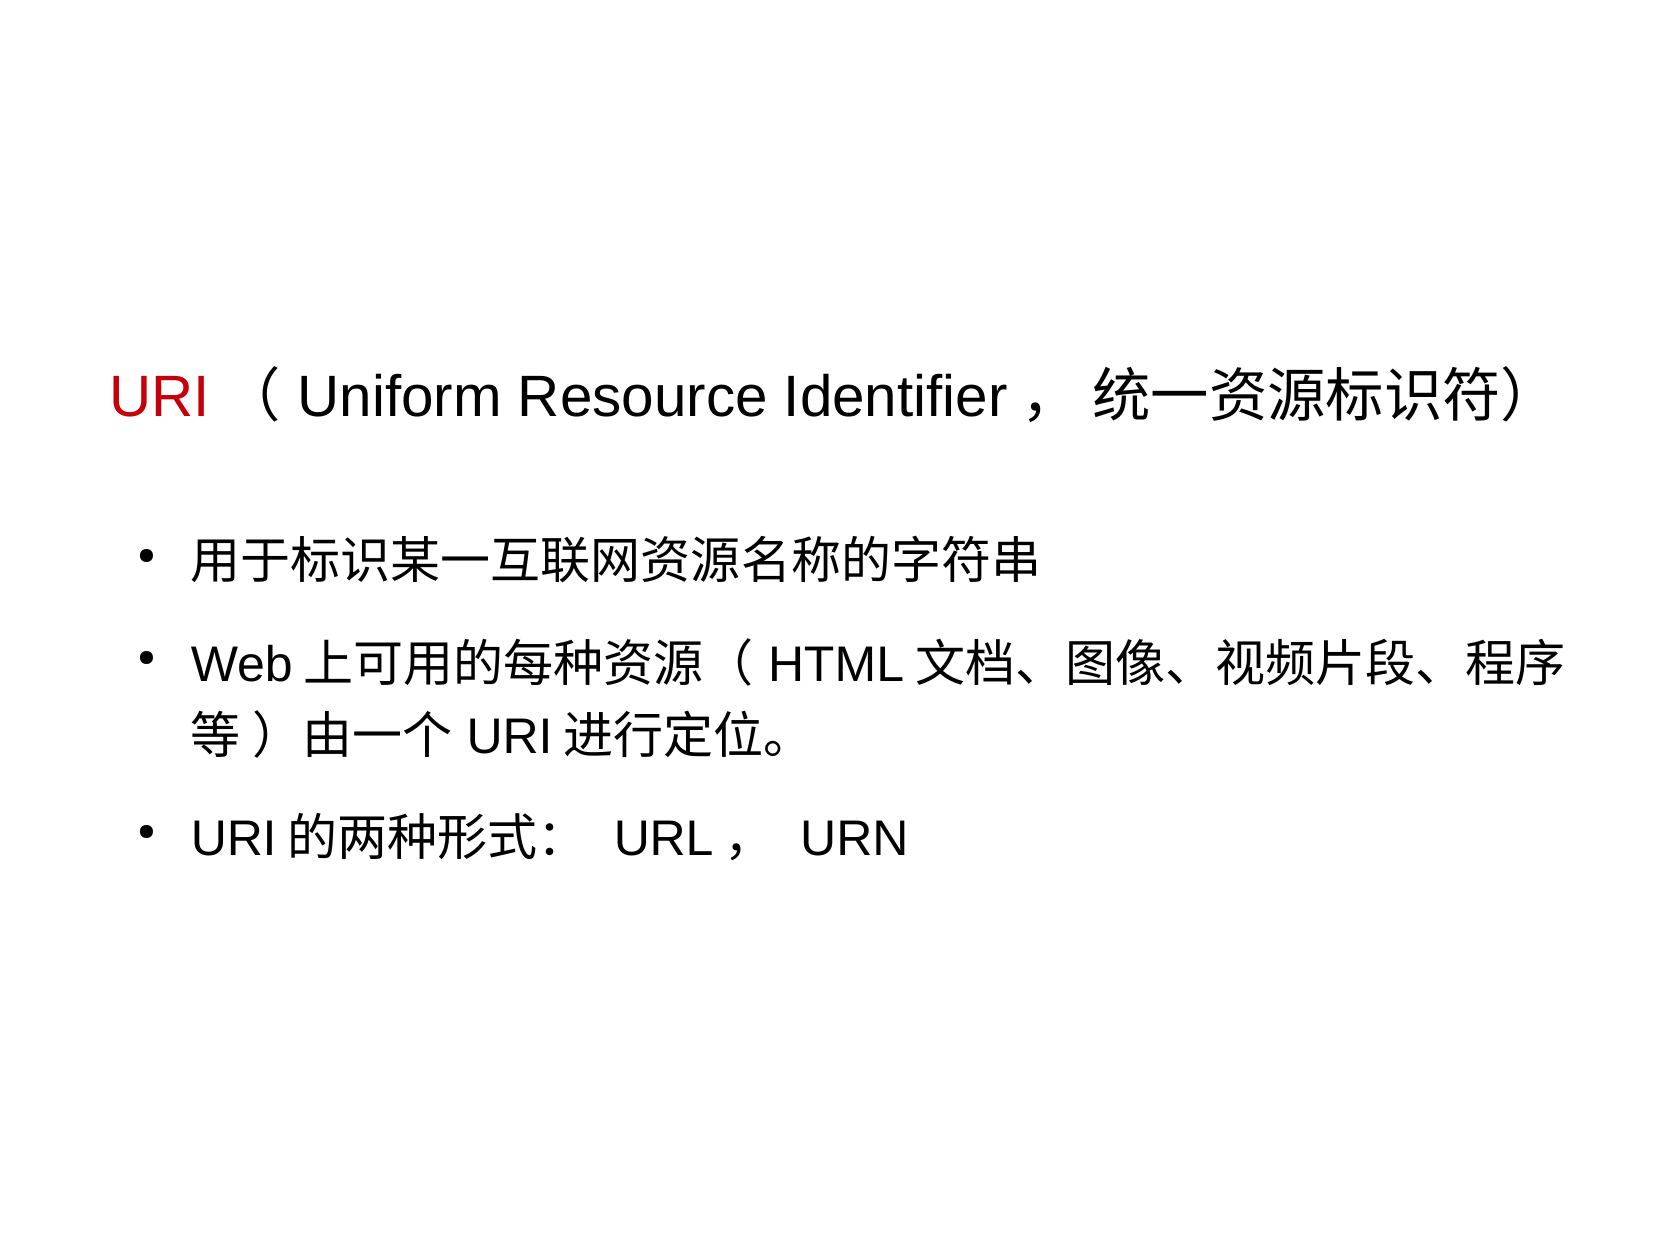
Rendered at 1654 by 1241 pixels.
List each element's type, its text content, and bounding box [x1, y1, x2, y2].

list 用于标识某一互联网资源名称的字符串 Web上可用的每种资源（HTML文档、图像、视频片段、程序等 ）由一个URI进行定位。 URI的两种形式： URL， URN [120, 520, 1609, 1241]
title URI（Uniform Resource Identifier， 统一资源标识符） [90, 287, 1579, 496]
